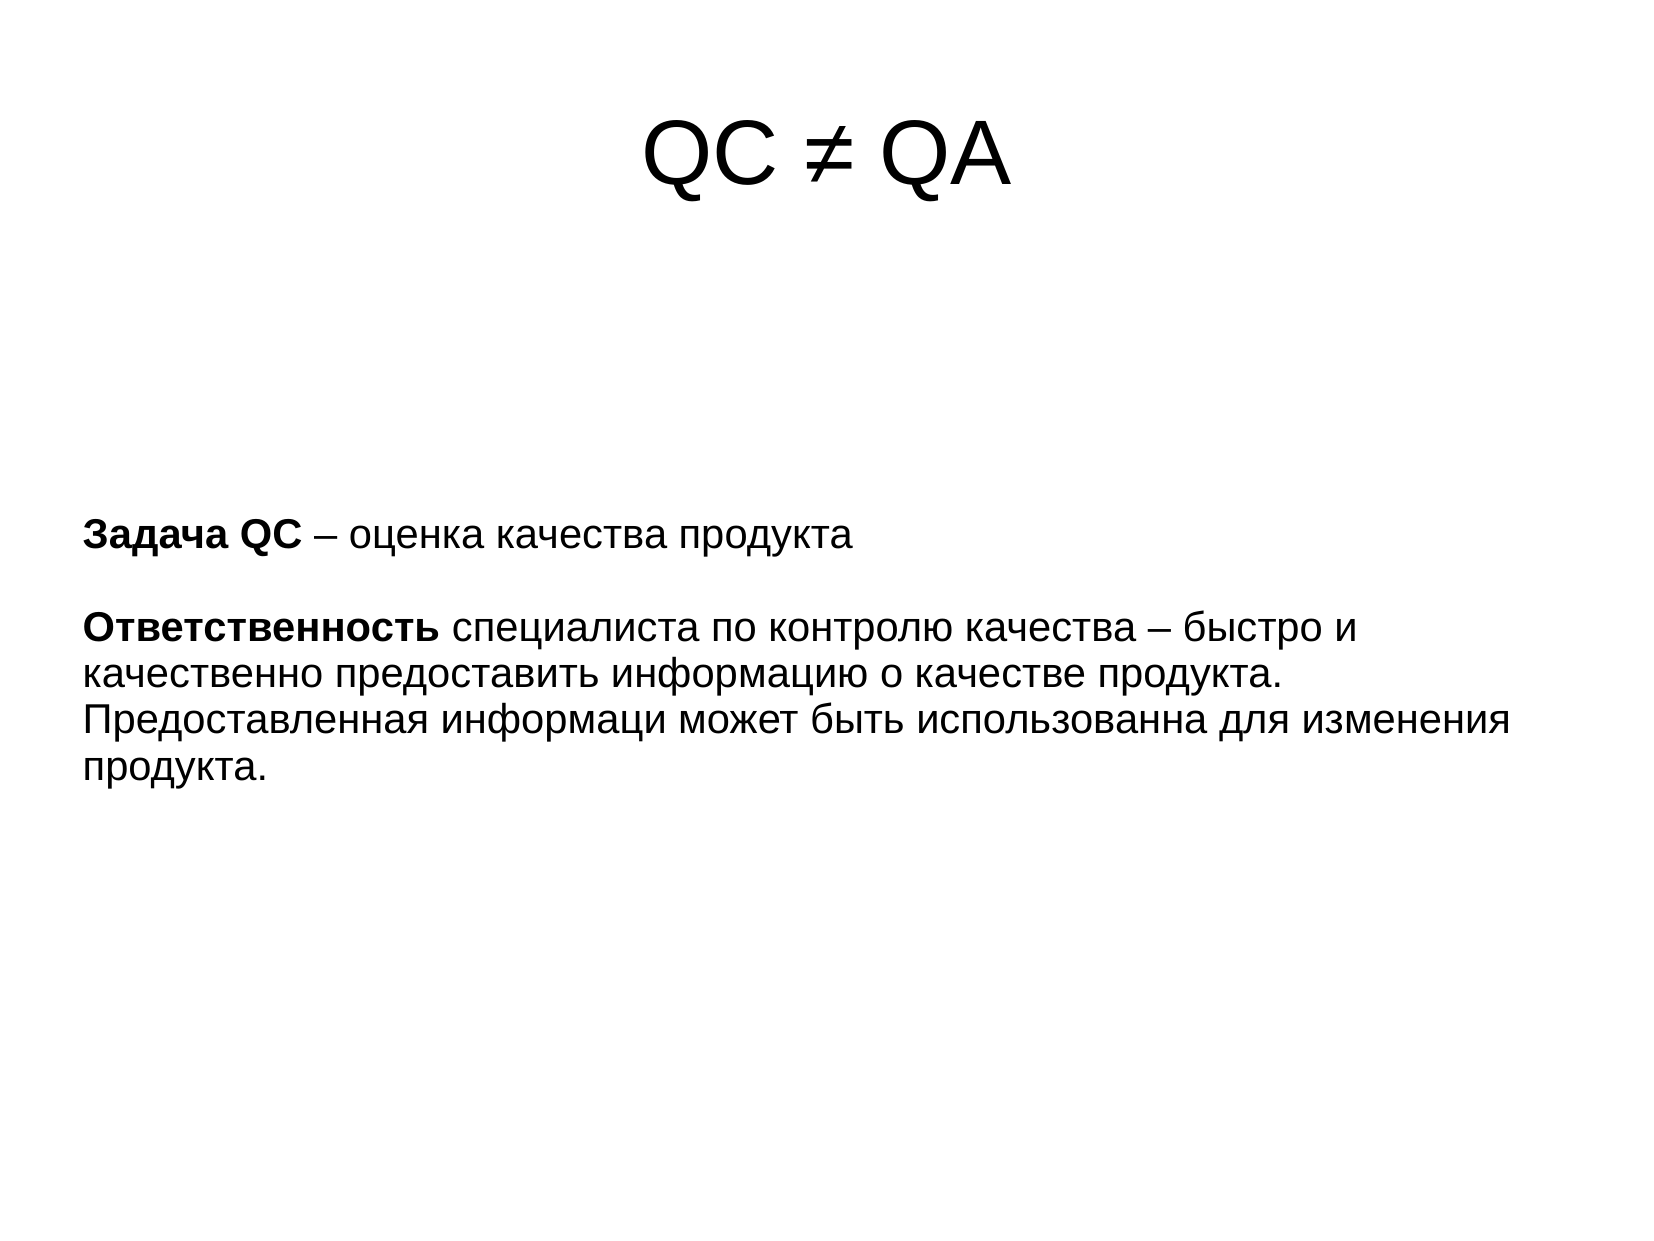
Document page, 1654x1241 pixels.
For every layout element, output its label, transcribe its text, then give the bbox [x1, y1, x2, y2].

subtitle Задача QC – оценка качества продукта Ответственность специалиста по контролю качества – быстро и качественно предоставить информацию о качестве продукта. Предоставленная информаци может быть использованна для изменения продукта. [82, 290, 1538, 1010]
title QC ≠ QA [82, 49, 1571, 257]
